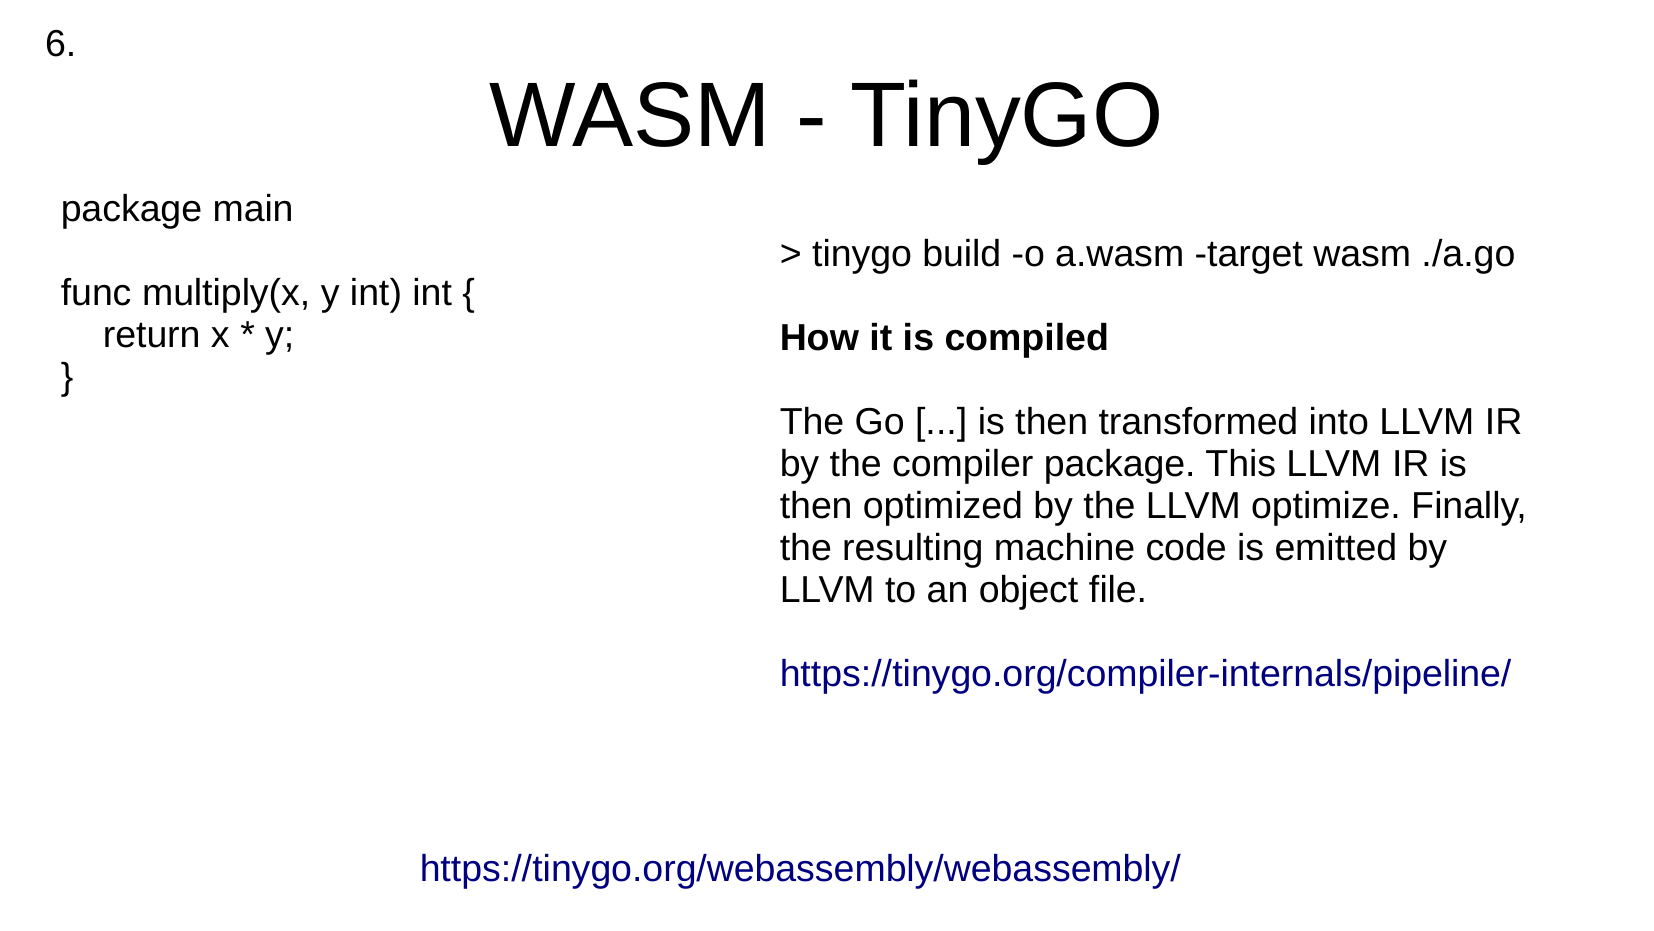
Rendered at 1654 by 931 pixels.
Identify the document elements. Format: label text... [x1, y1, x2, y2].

text_box package main func multiply(x, y int) int { return x * y; } [46, 180, 556, 868]
text_box https://tinygo.org/webassembly/webassembly/ [405, 840, 1197, 897]
title WASM - TinyGO [82, 37, 1571, 193]
text_box > tinygo build -o a.wasm -target wasm ./a.go How it is compiled The Go [...] is then transformed into LLVM IR by the compiler package. This LLVM IR is then optimized by the LLVM optimize. Finally, the resulting machine code is emitted by LLVM to an object file. https://tinygo.org/compiler-internals/pipeline/ [765, 225, 1561, 744]
text_box 6. [30, 15, 92, 72]
